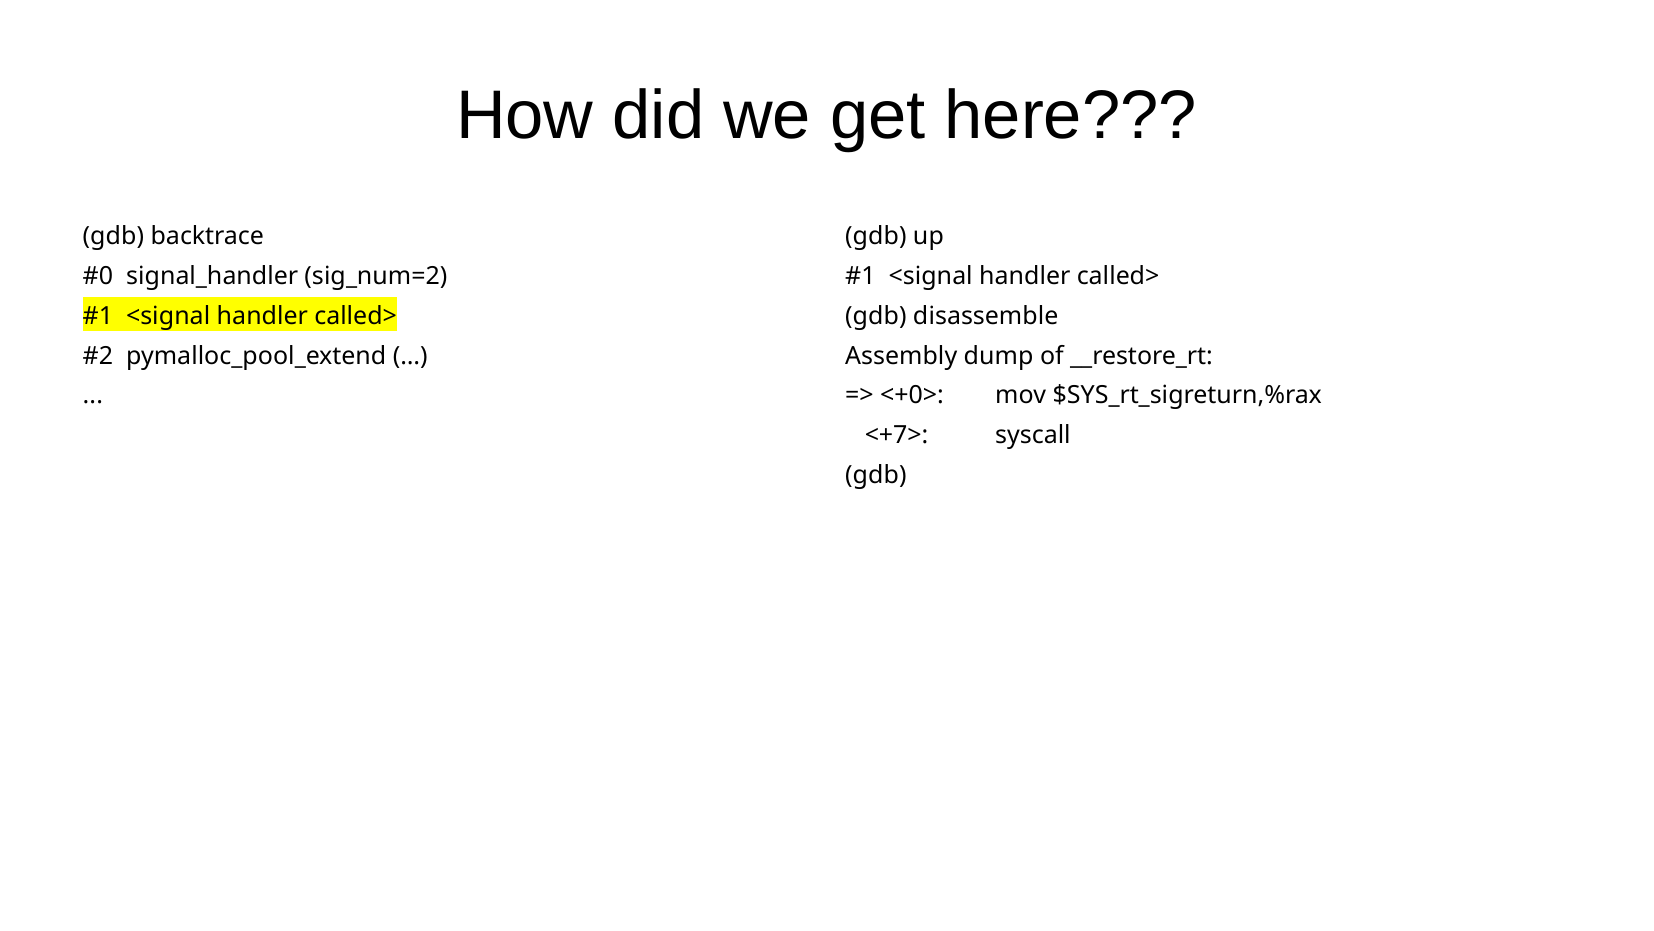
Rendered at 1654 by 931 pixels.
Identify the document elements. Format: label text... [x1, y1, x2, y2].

title How did we get here??? [82, 37, 1571, 193]
list (gdb) up #1 <signal handler called> (gdb) disassemble Assembly dump of __restore_rt: => <+0>: mov $SYS_rt_sigreturn,%rax <+7>: syscall (gdb) [845, 217, 1654, 900]
list (gdb) backtrace #0 signal_handler (sig_num=2) #1 <signal handler called> #2 pymalloc_pool_extend (…) ... [82, 217, 809, 900]
